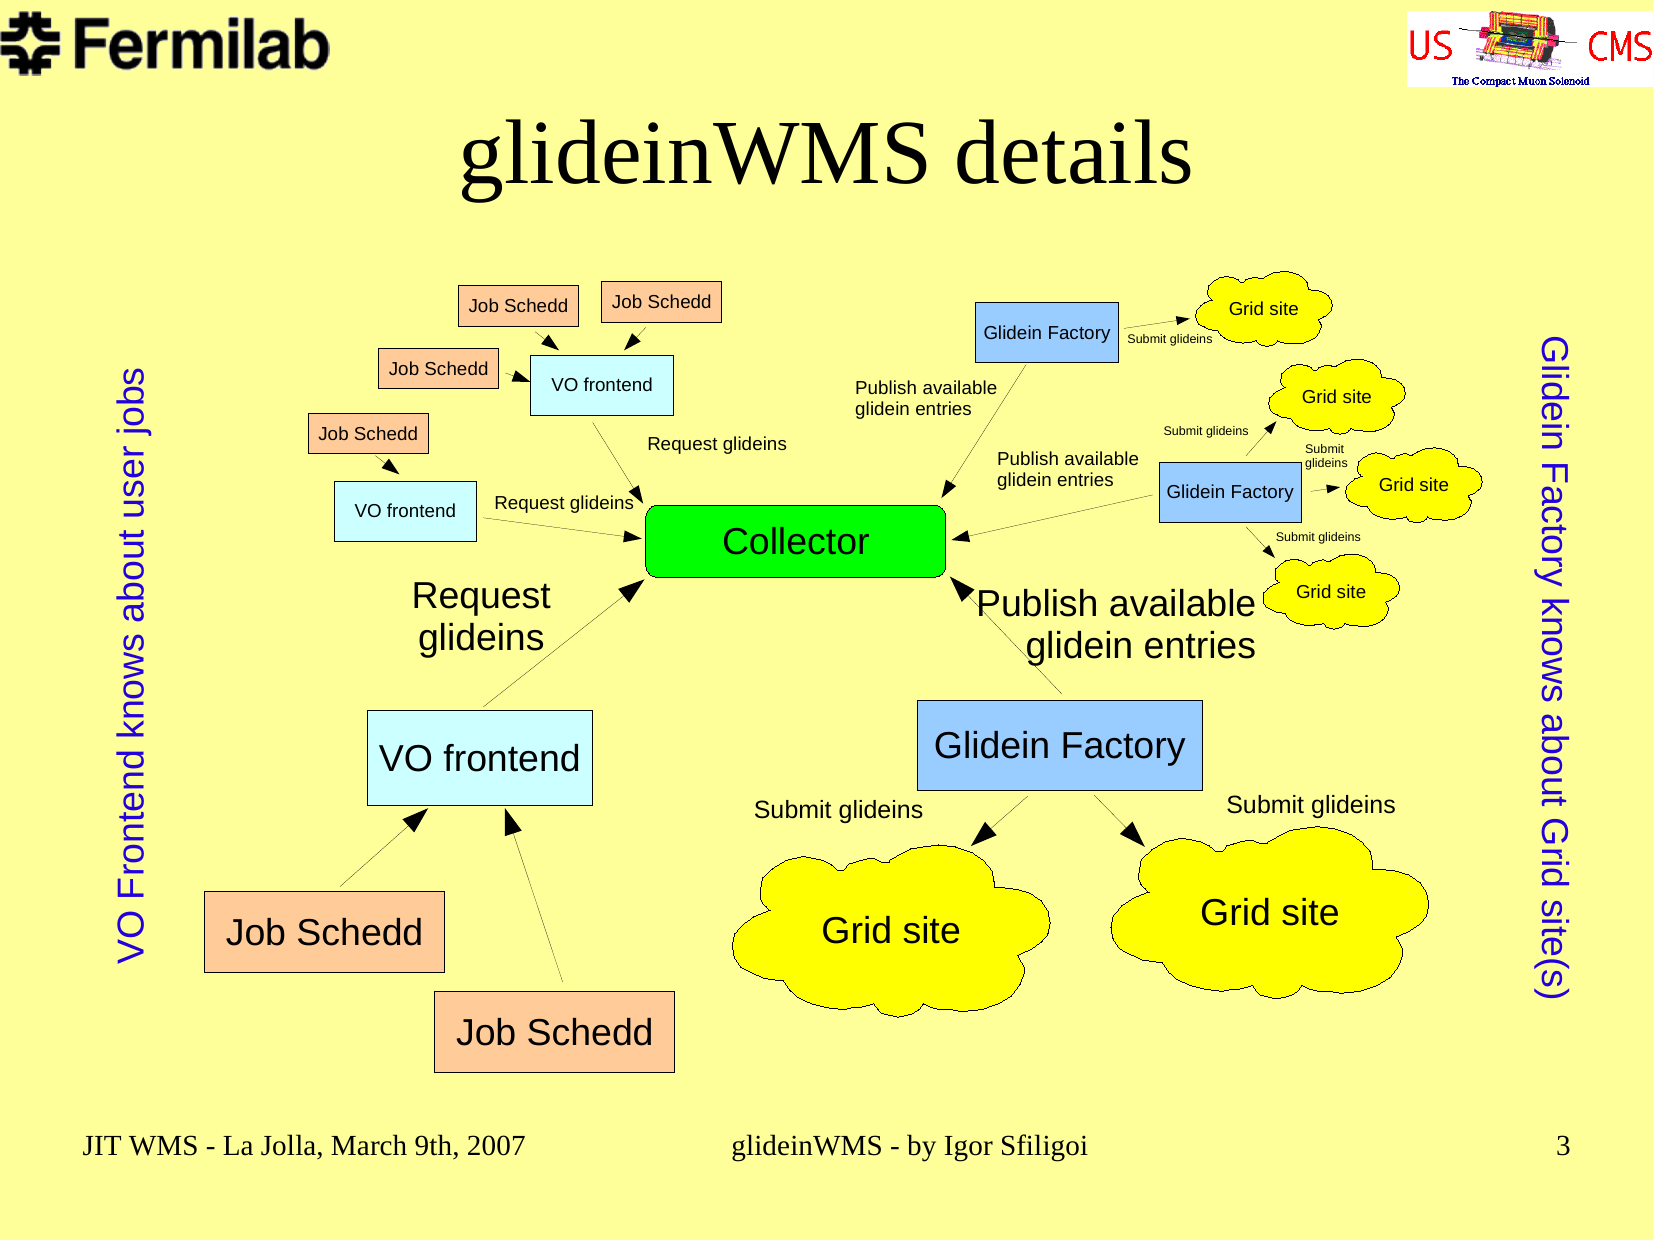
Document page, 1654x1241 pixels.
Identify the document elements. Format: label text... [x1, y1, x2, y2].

text_box Grid site [732, 845, 1051, 1018]
text_box VO Frontend knows about user jobs [102, 352, 173, 980]
text_box Submit glideins [1290, 434, 1416, 488]
text_box Grid site [1345, 447, 1483, 523]
text_box Job Schedd [308, 413, 429, 454]
text_box Publish available glidein entries [840, 370, 1013, 442]
text_box VO frontend [530, 355, 674, 416]
text_box Request glideins [396, 567, 566, 703]
text_box Glidein Factory knows about Grid site(s) [1512, 320, 1584, 1017]
text_box Grid site [1268, 359, 1406, 434]
title glideinWMS details [82, 49, 1571, 257]
text_box Submit glideins [1148, 416, 1274, 451]
text_box Job Schedd [378, 348, 499, 389]
picture [1407, 11, 1654, 87]
text_box Glidein Factory [1159, 462, 1302, 523]
text_box Publish available glidein entries [982, 441, 1154, 513]
text_box Grid site [1110, 838, 1429, 999]
text_box Collector [645, 505, 946, 578]
text_box Submit glideins [1261, 523, 1386, 557]
text_box Grid site [1195, 271, 1333, 347]
text_box Job Schedd [601, 281, 722, 323]
text_box Glidein Factory [975, 302, 1119, 363]
text_box Request glideins [632, 425, 822, 469]
text_box Job Schedd [434, 991, 675, 1073]
text_box Publish available glidein entries [958, 575, 1298, 707]
picture [0, 11, 330, 76]
text_box Grid site [1275, 557, 1400, 630]
text_box VO frontend [334, 481, 477, 542]
text_box Job Schedd [204, 891, 445, 973]
text_box Glidein Factory [917, 700, 1203, 791]
text_box Submit glideins [1211, 783, 1412, 839]
text_box Request glideins [479, 485, 670, 529]
text_box Job Schedd [458, 285, 579, 327]
text_box Submit glideins [1112, 324, 1238, 359]
text_box VO frontend [367, 710, 593, 806]
text_box Submit glideins [739, 788, 939, 845]
